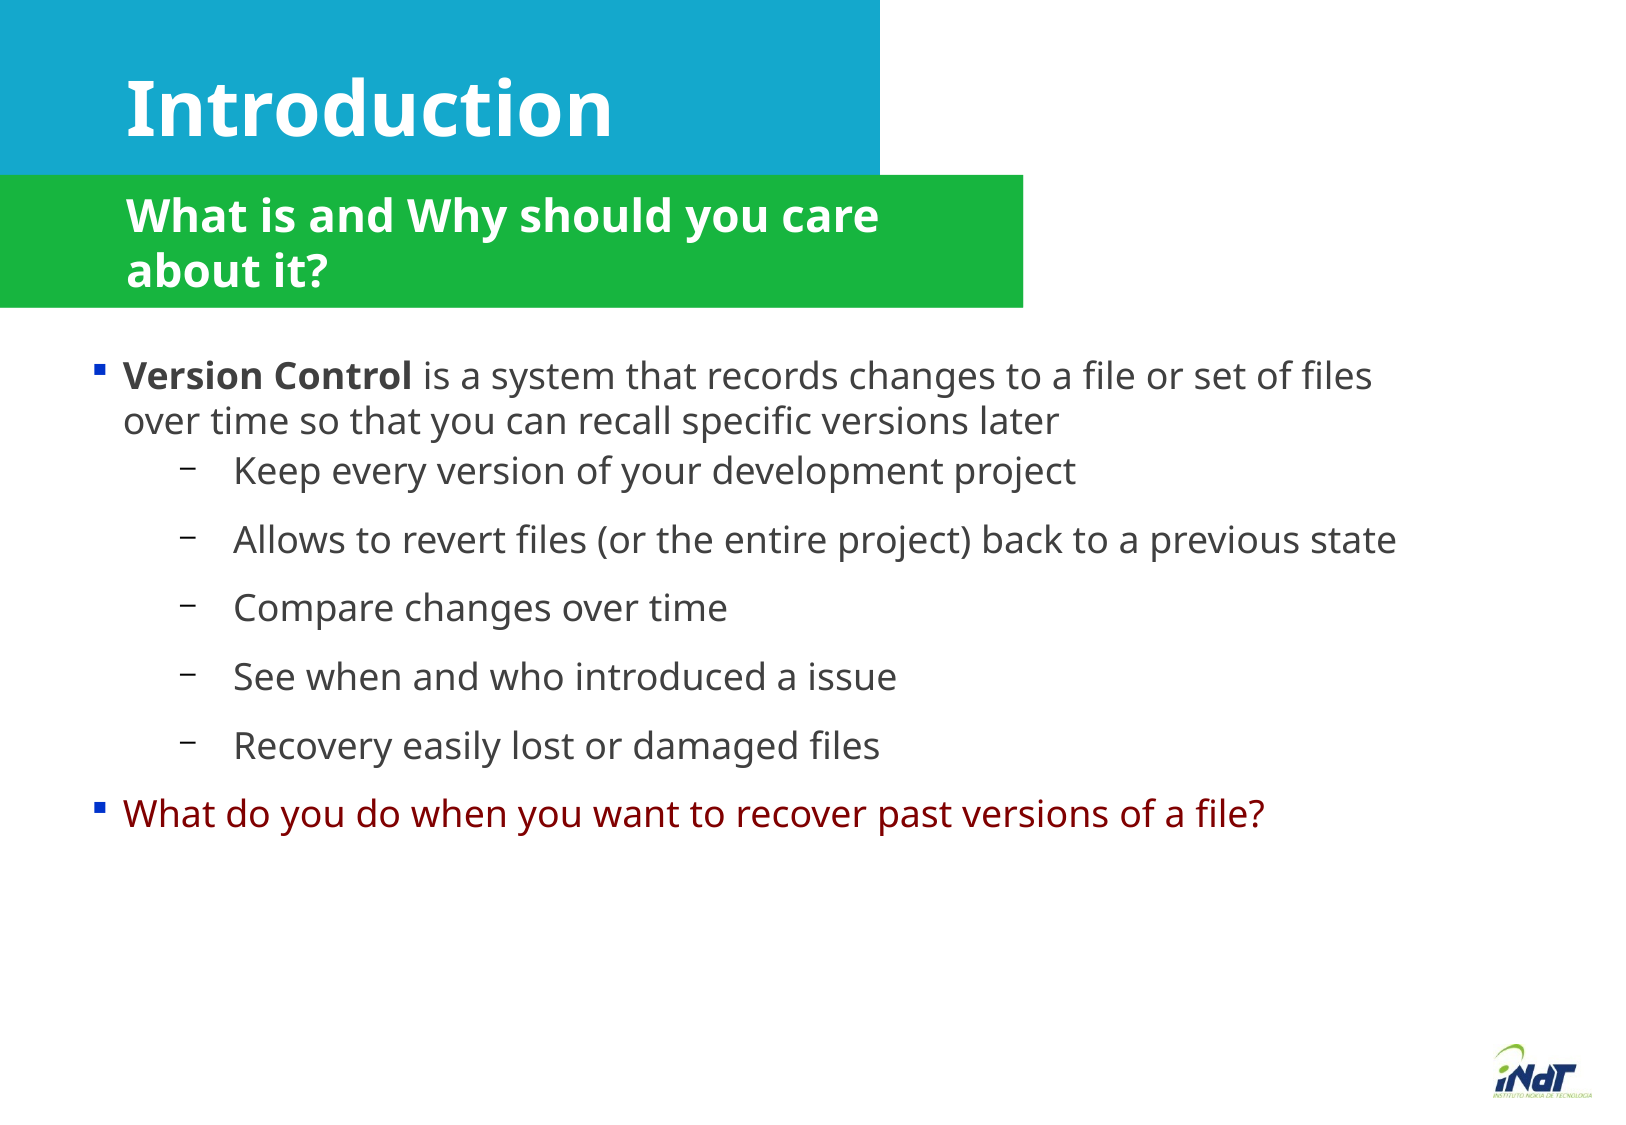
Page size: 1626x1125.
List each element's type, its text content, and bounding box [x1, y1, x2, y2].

text_box What is and Why should you care about it? [0, 174, 1024, 308]
title Introduction [0, 0, 880, 174]
picture [1493, 1044, 1592, 1098]
list Version Control is a system that records changes to a file or set of files over time so that you can recall specific versions later Keep every version of your development project Allows to revert files (or the entire project) back to a previous state Compare changes over time See when and who introduced a issue Recovery easily lost or damaged files What do you do when you want to recover past versions of a file? [0, 306, 1471, 1089]
